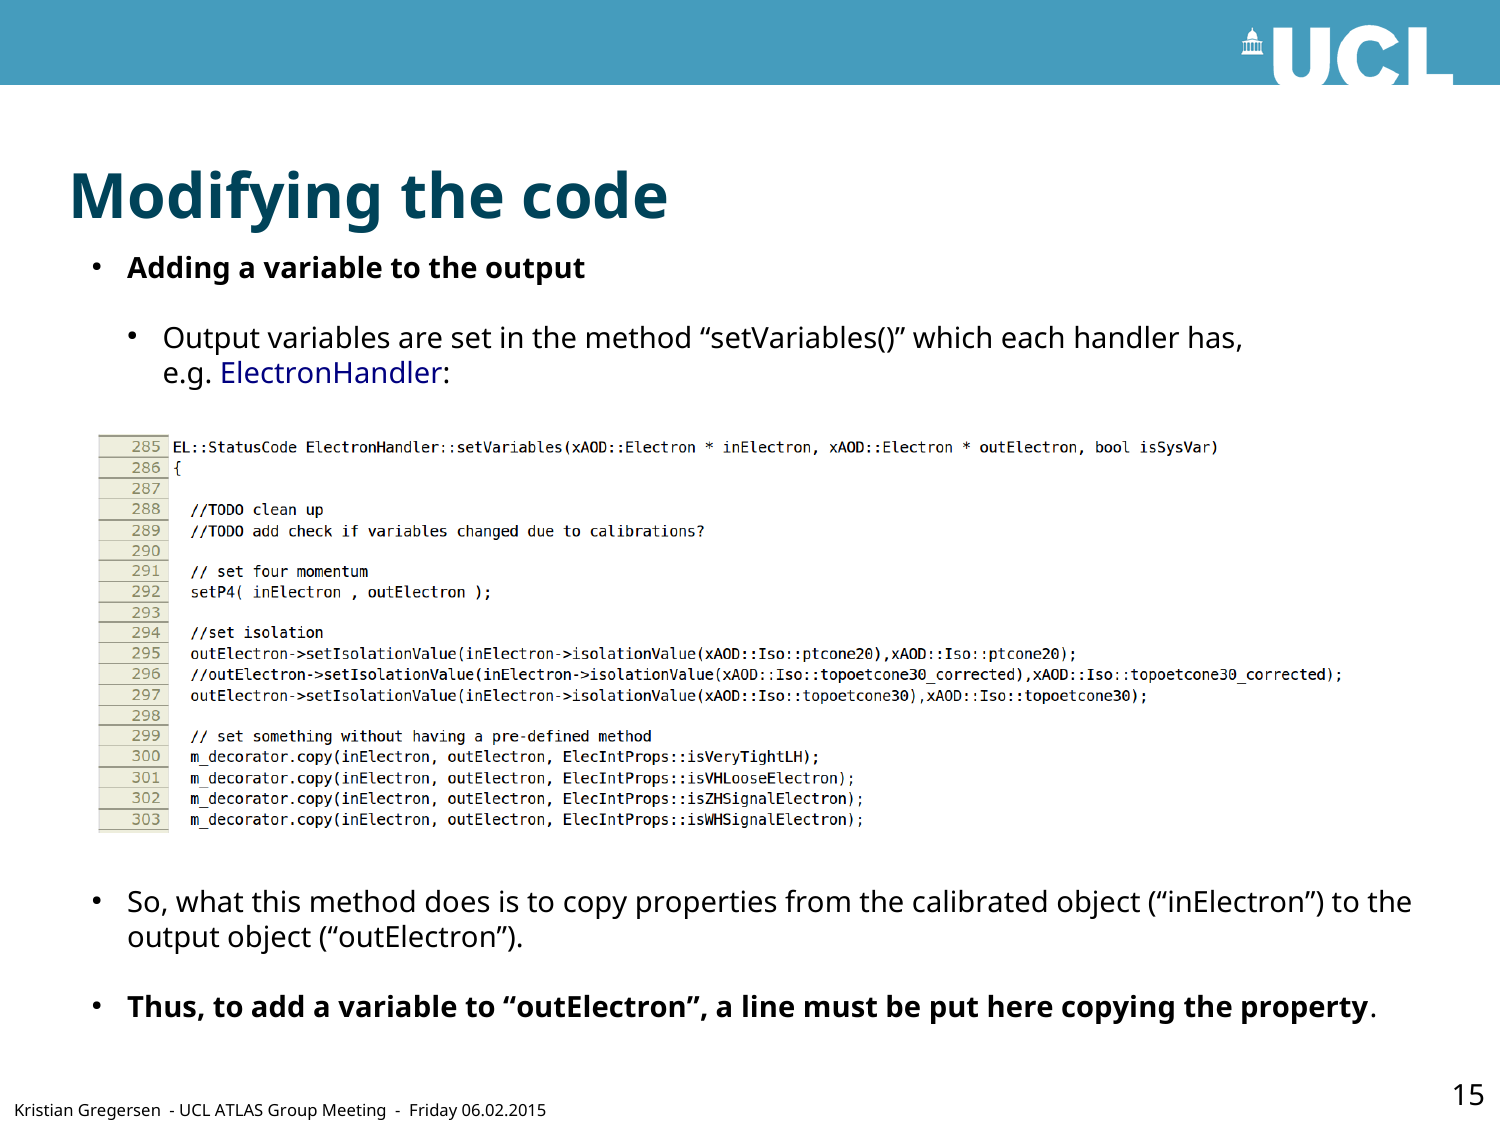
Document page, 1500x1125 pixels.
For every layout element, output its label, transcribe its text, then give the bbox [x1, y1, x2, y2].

title Modifying the code [54, 148, 1447, 378]
picture [94, 434, 1400, 833]
picture [0, 0, 1500, 85]
text_box Adding a variable to the output Output variables are set in the method “setVariables()” which each handler has, e.g. ElectronHandler: So, what this method does is to copy properties from the calibrated object (“inElectron”) to the output object (“outElectron”). Thus, to add a variable to “outElectron”, a line must be put here copying the property. [76, 378, 1330, 1042]
